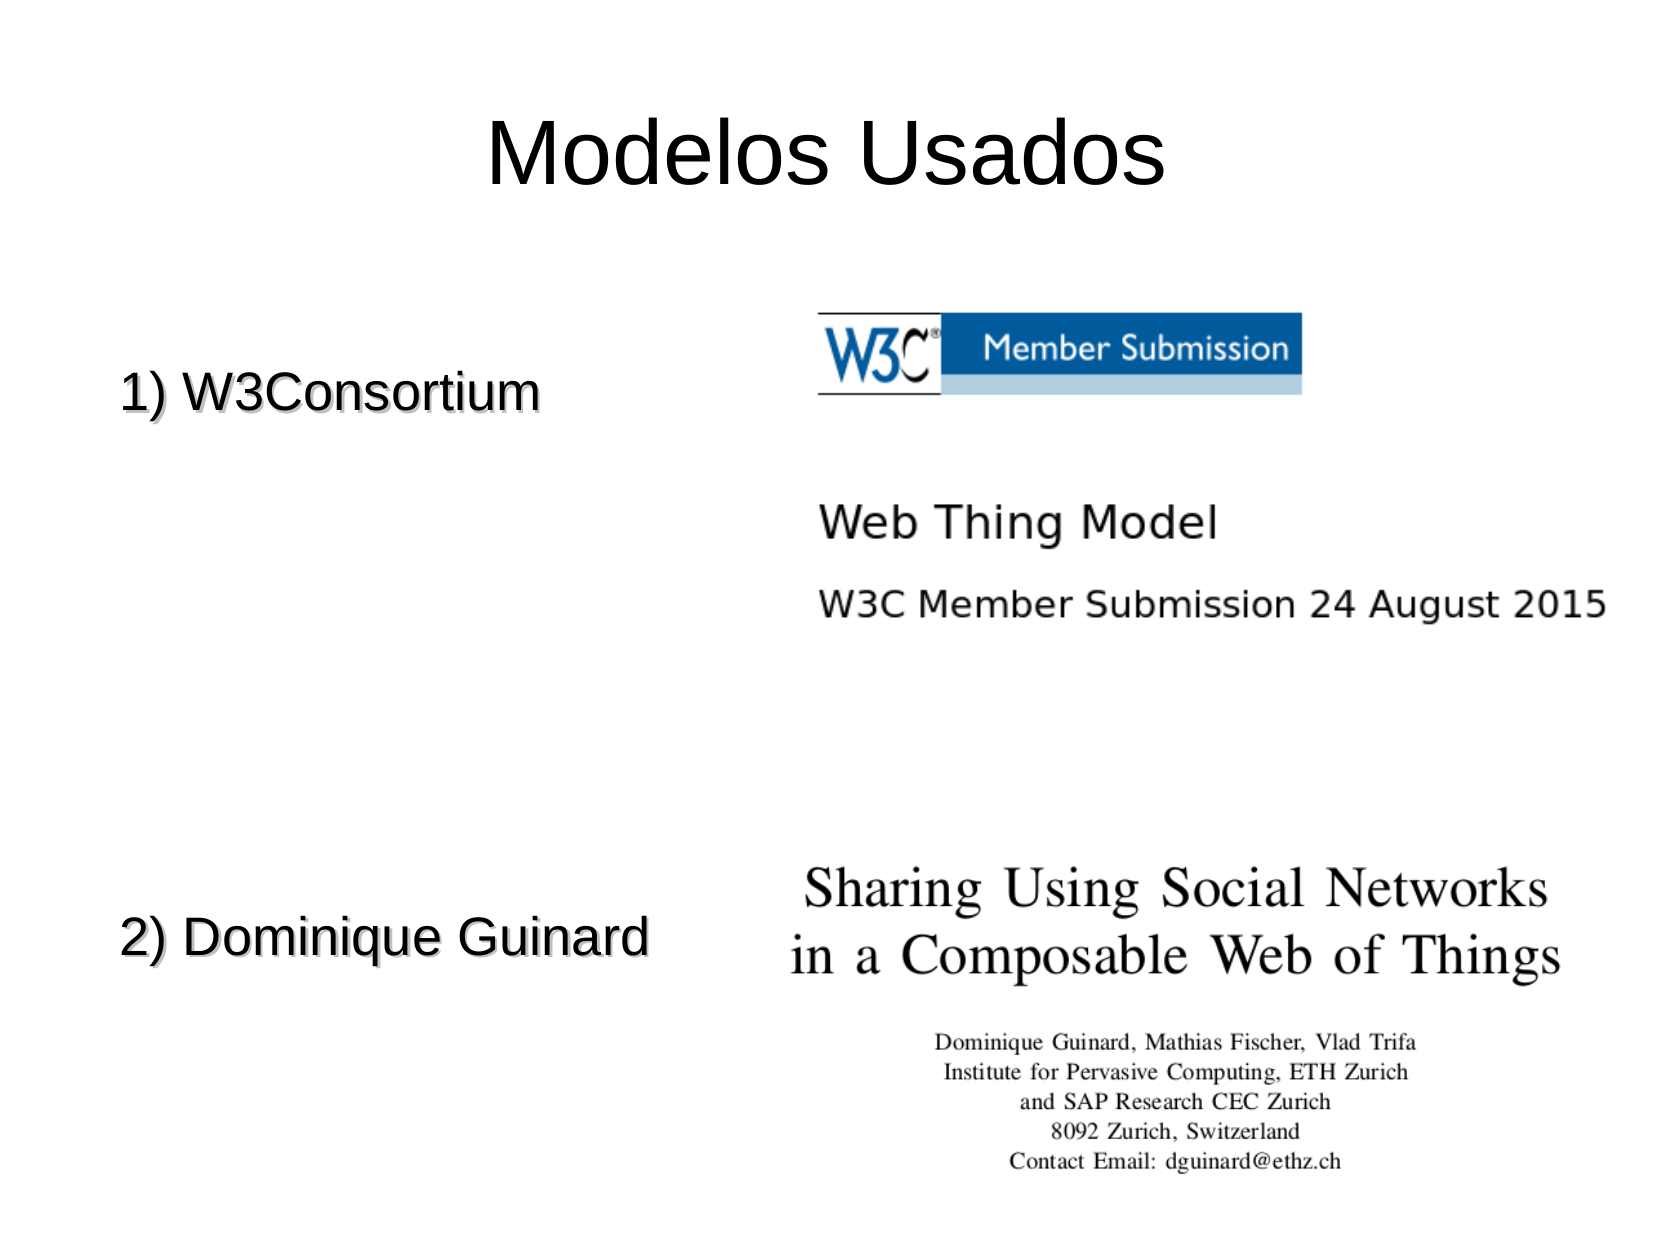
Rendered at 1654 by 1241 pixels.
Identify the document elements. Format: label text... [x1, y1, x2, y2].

picture [744, 284, 1636, 629]
title Modelos Usados [82, 49, 1571, 257]
text_box 1) W3Consortium 2) Dominique Guinard [105, 251, 744, 1036]
picture [780, 839, 1572, 1184]
